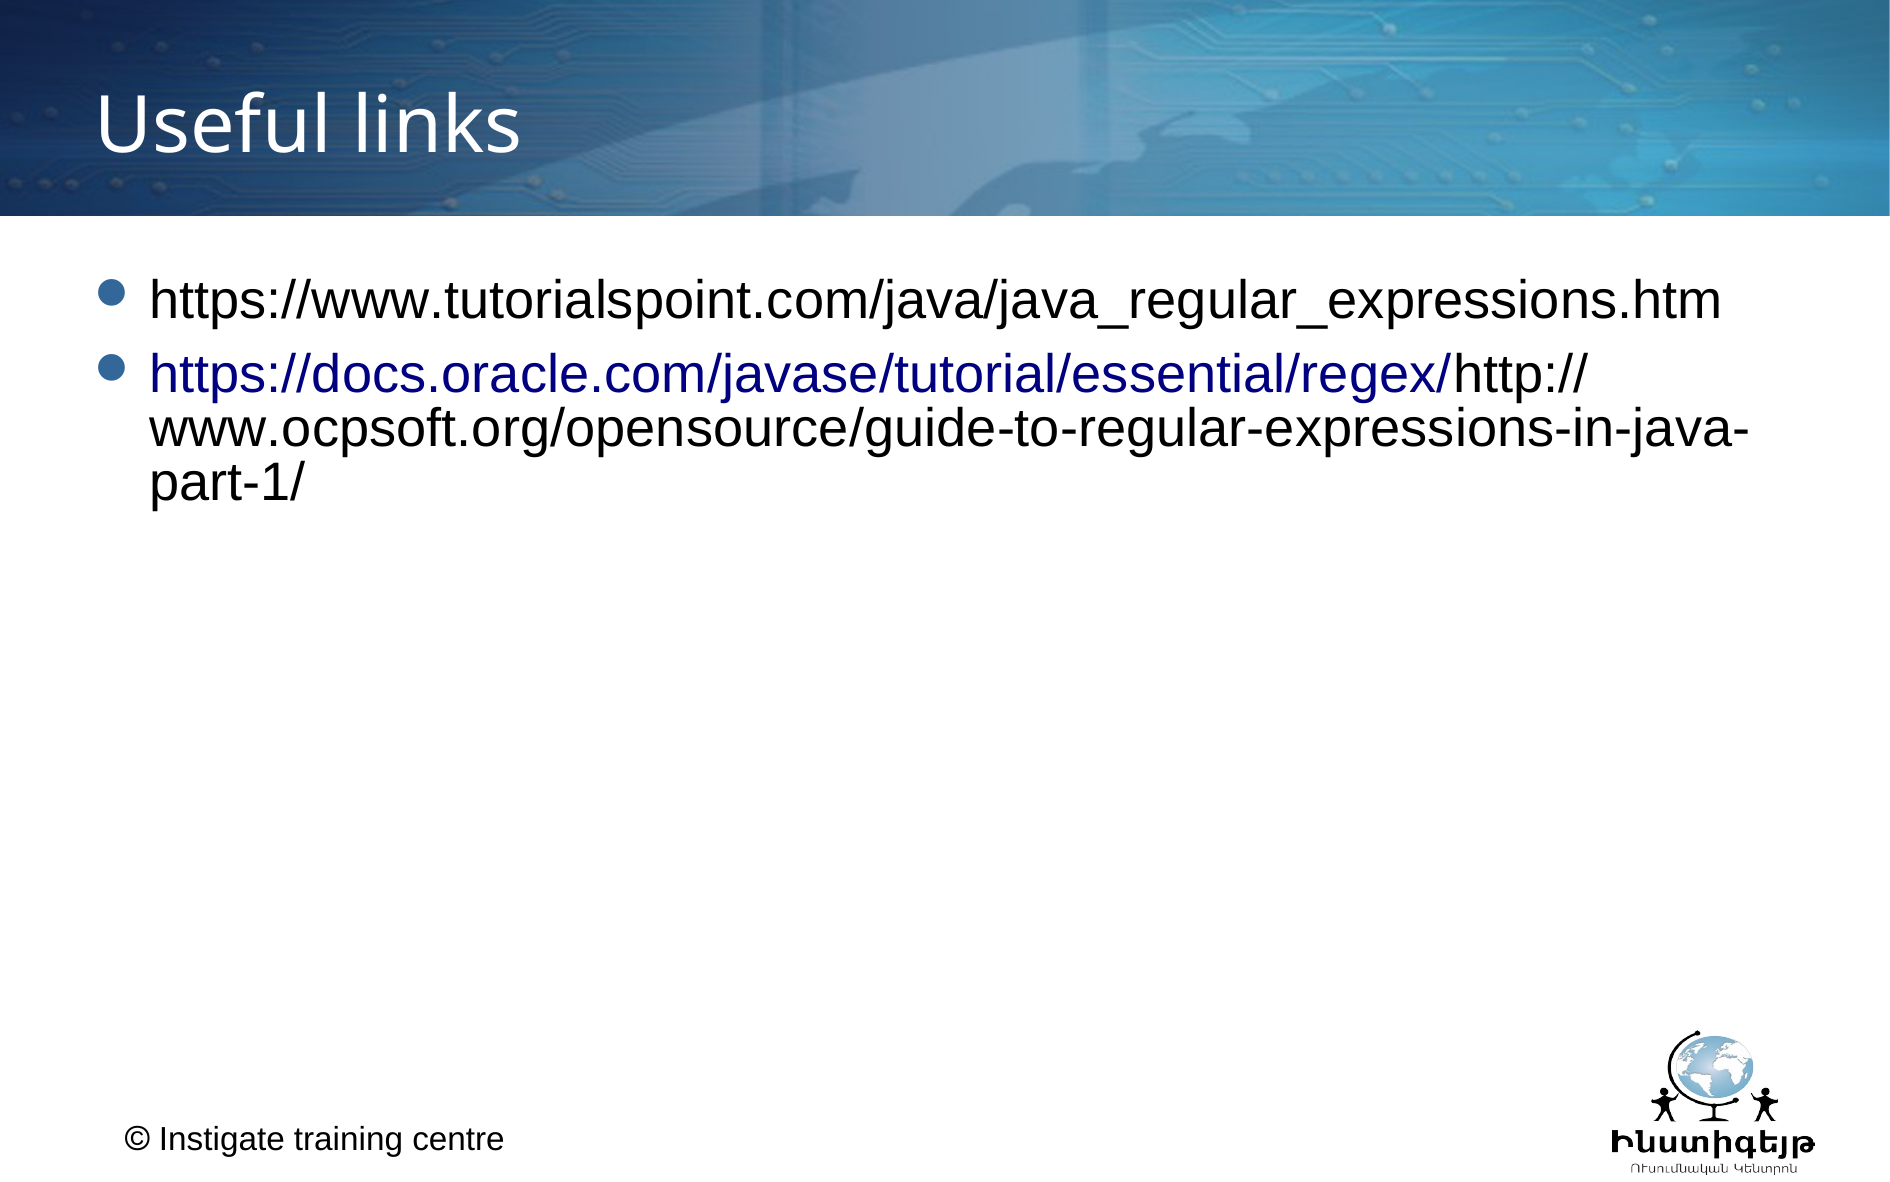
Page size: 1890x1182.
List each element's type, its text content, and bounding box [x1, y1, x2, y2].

title Useful links [94, 47, 1793, 52]
list https://www.tutorialspoint.com/java/java_regular_expressions.htm https://docs.oracle.com/javase/tutorial/essential/regex/http://www.ocpsoft.org/opensource/guide-to-regular-expressions-in-java-part-1/ [94, 275, 1794, 303]
picture [1612, 1030, 1815, 1175]
picture [0, 0, 1890, 216]
